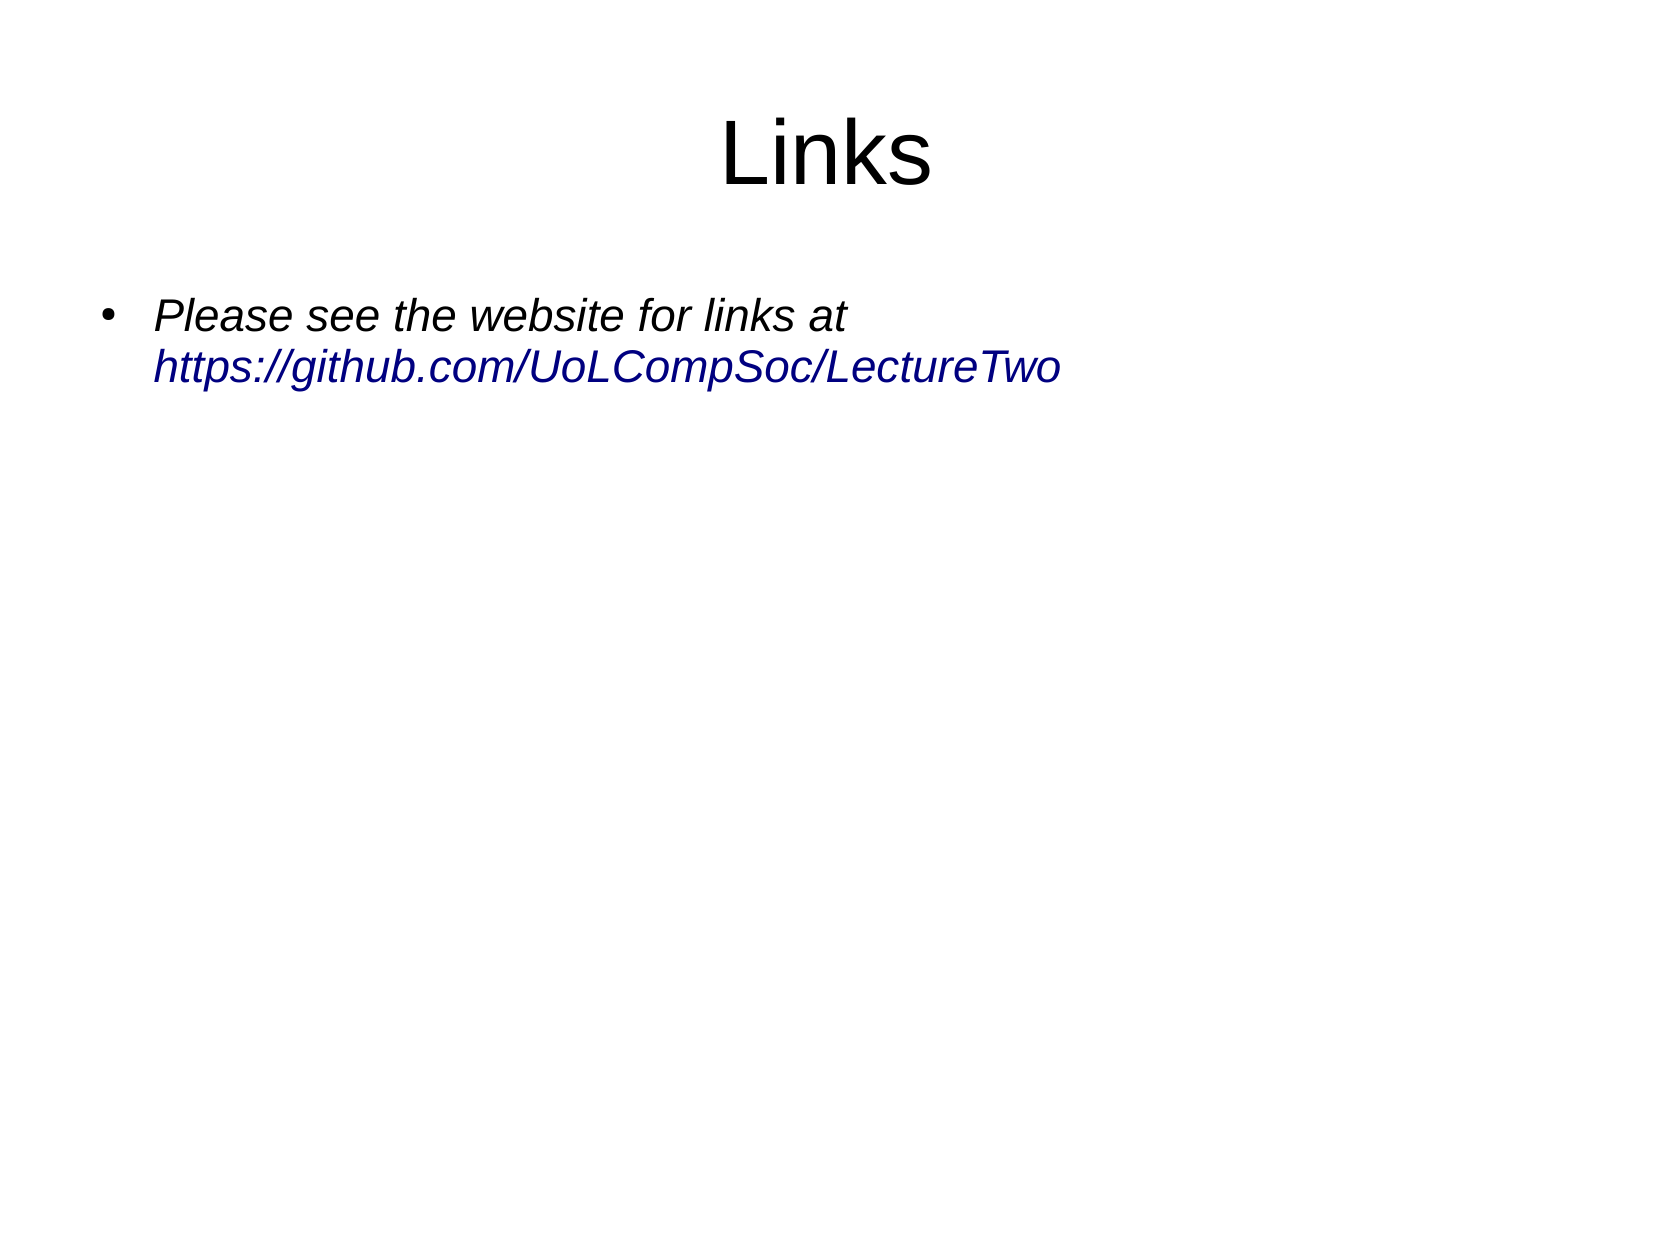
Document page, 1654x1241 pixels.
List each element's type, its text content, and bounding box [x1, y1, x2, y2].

list Please see the website for links at https://github.com/UoLCompSoc/LectureTwo [82, 290, 1571, 1010]
title Links [82, 49, 1571, 257]
